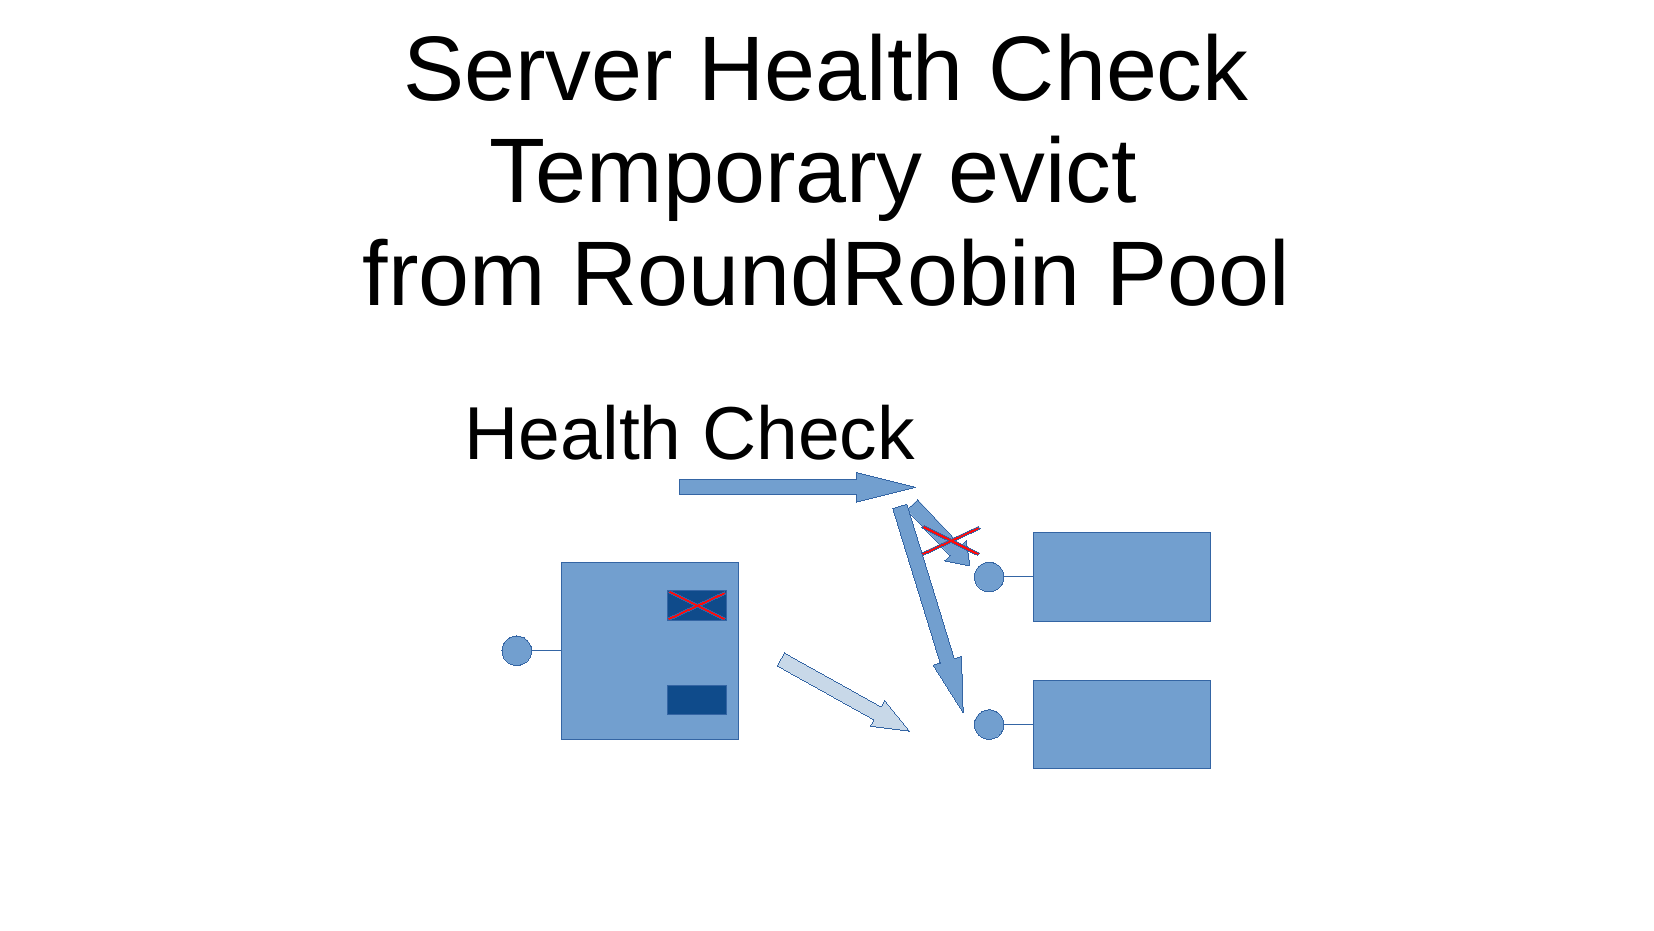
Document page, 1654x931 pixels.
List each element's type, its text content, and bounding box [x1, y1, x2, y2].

text_box [974, 709, 1004, 740]
text_box [974, 562, 1004, 592]
text_box [1033, 532, 1211, 622]
text_box [561, 562, 739, 740]
text_box [501, 635, 532, 666]
text_box [1033, 680, 1211, 769]
text_box [892, 499, 981, 713]
text_box [679, 483, 916, 503]
text_box Health Check [450, 383, 931, 483]
title Server Health Check Temporary evict from RoundRobin Pool [82, 17, 1571, 325]
text_box [777, 652, 910, 732]
